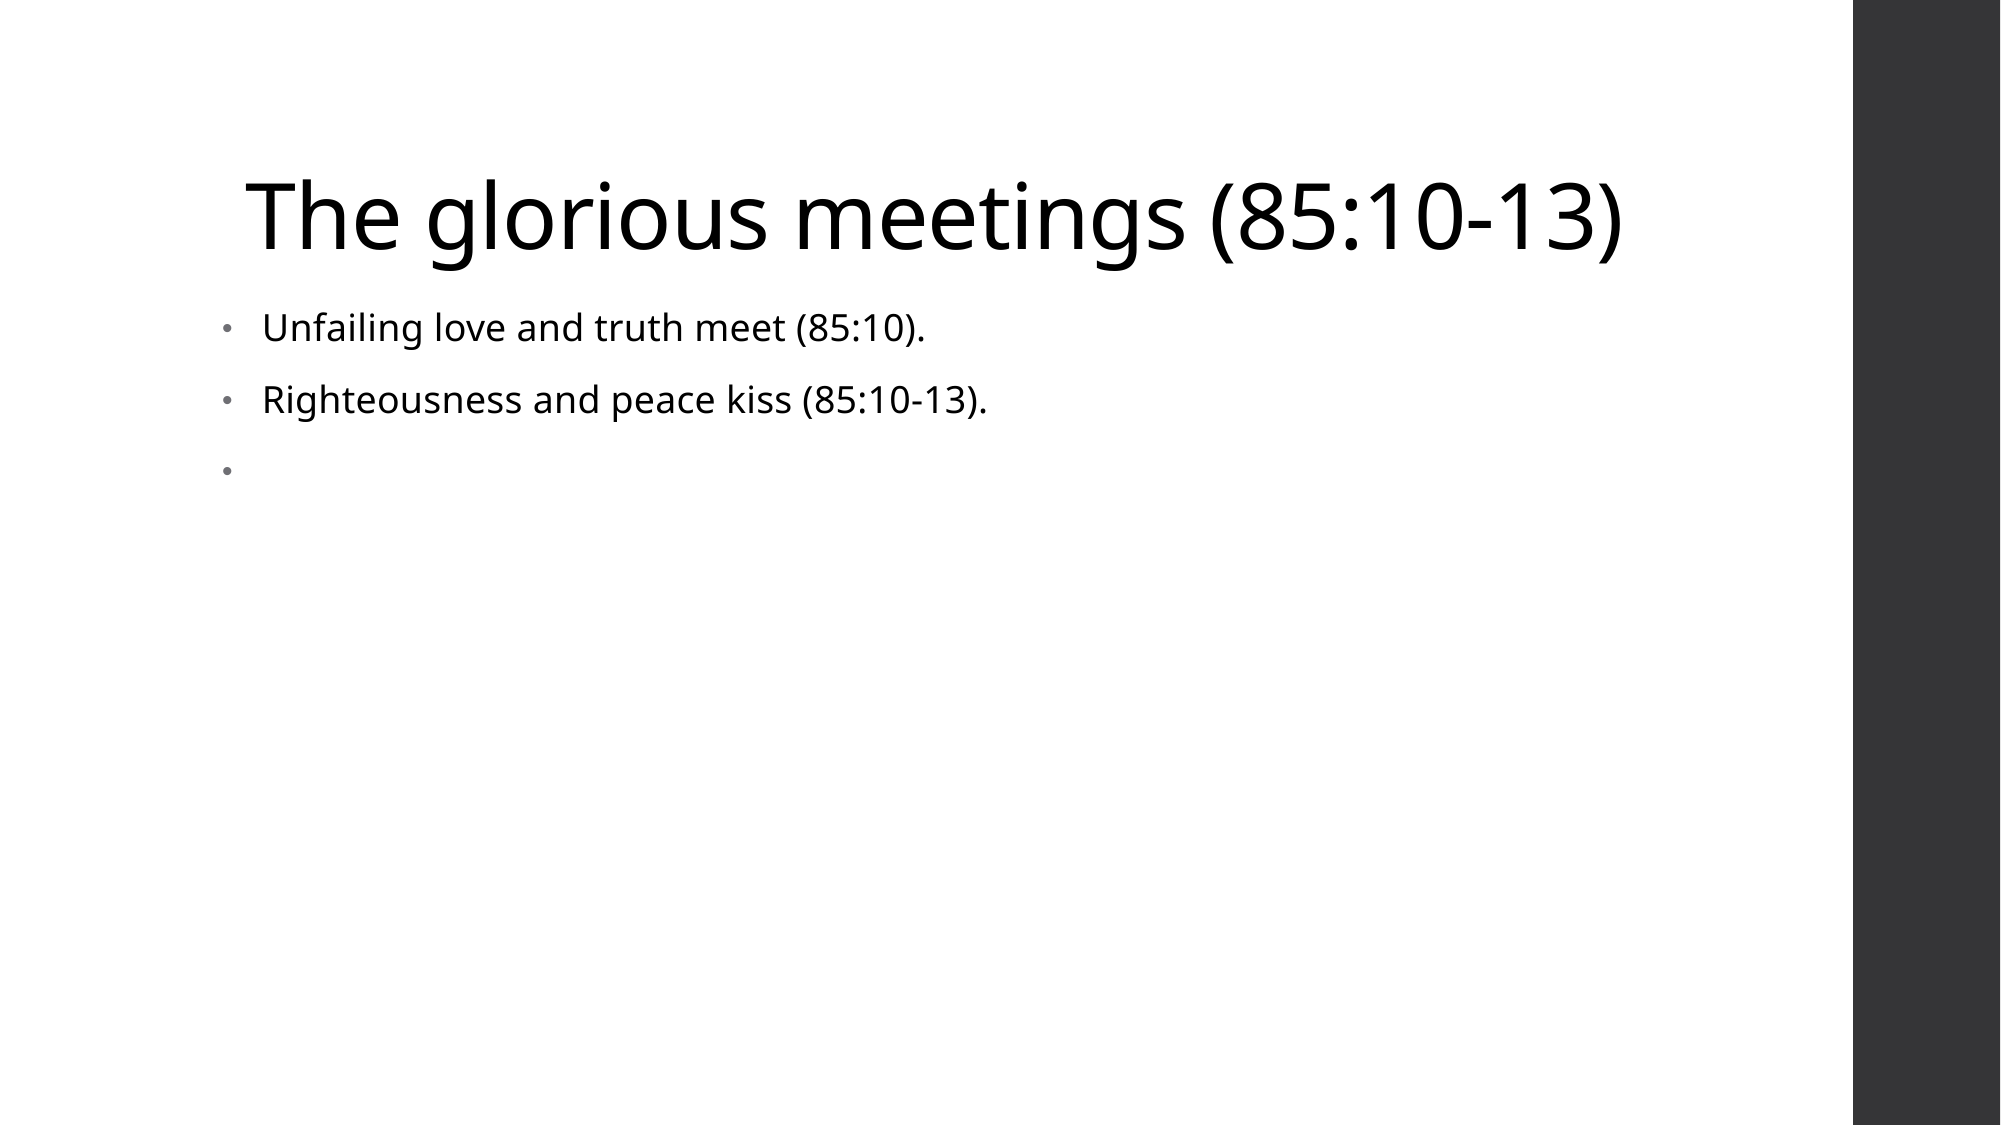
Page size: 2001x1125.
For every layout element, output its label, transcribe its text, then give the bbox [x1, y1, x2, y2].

list Unfailing love and truth meet (85:10). Righteousness and peace kiss (85:10-13). [206, 299, 1617, 1014]
title The glorious meetings (85:10-13) [206, 60, 1797, 278]
